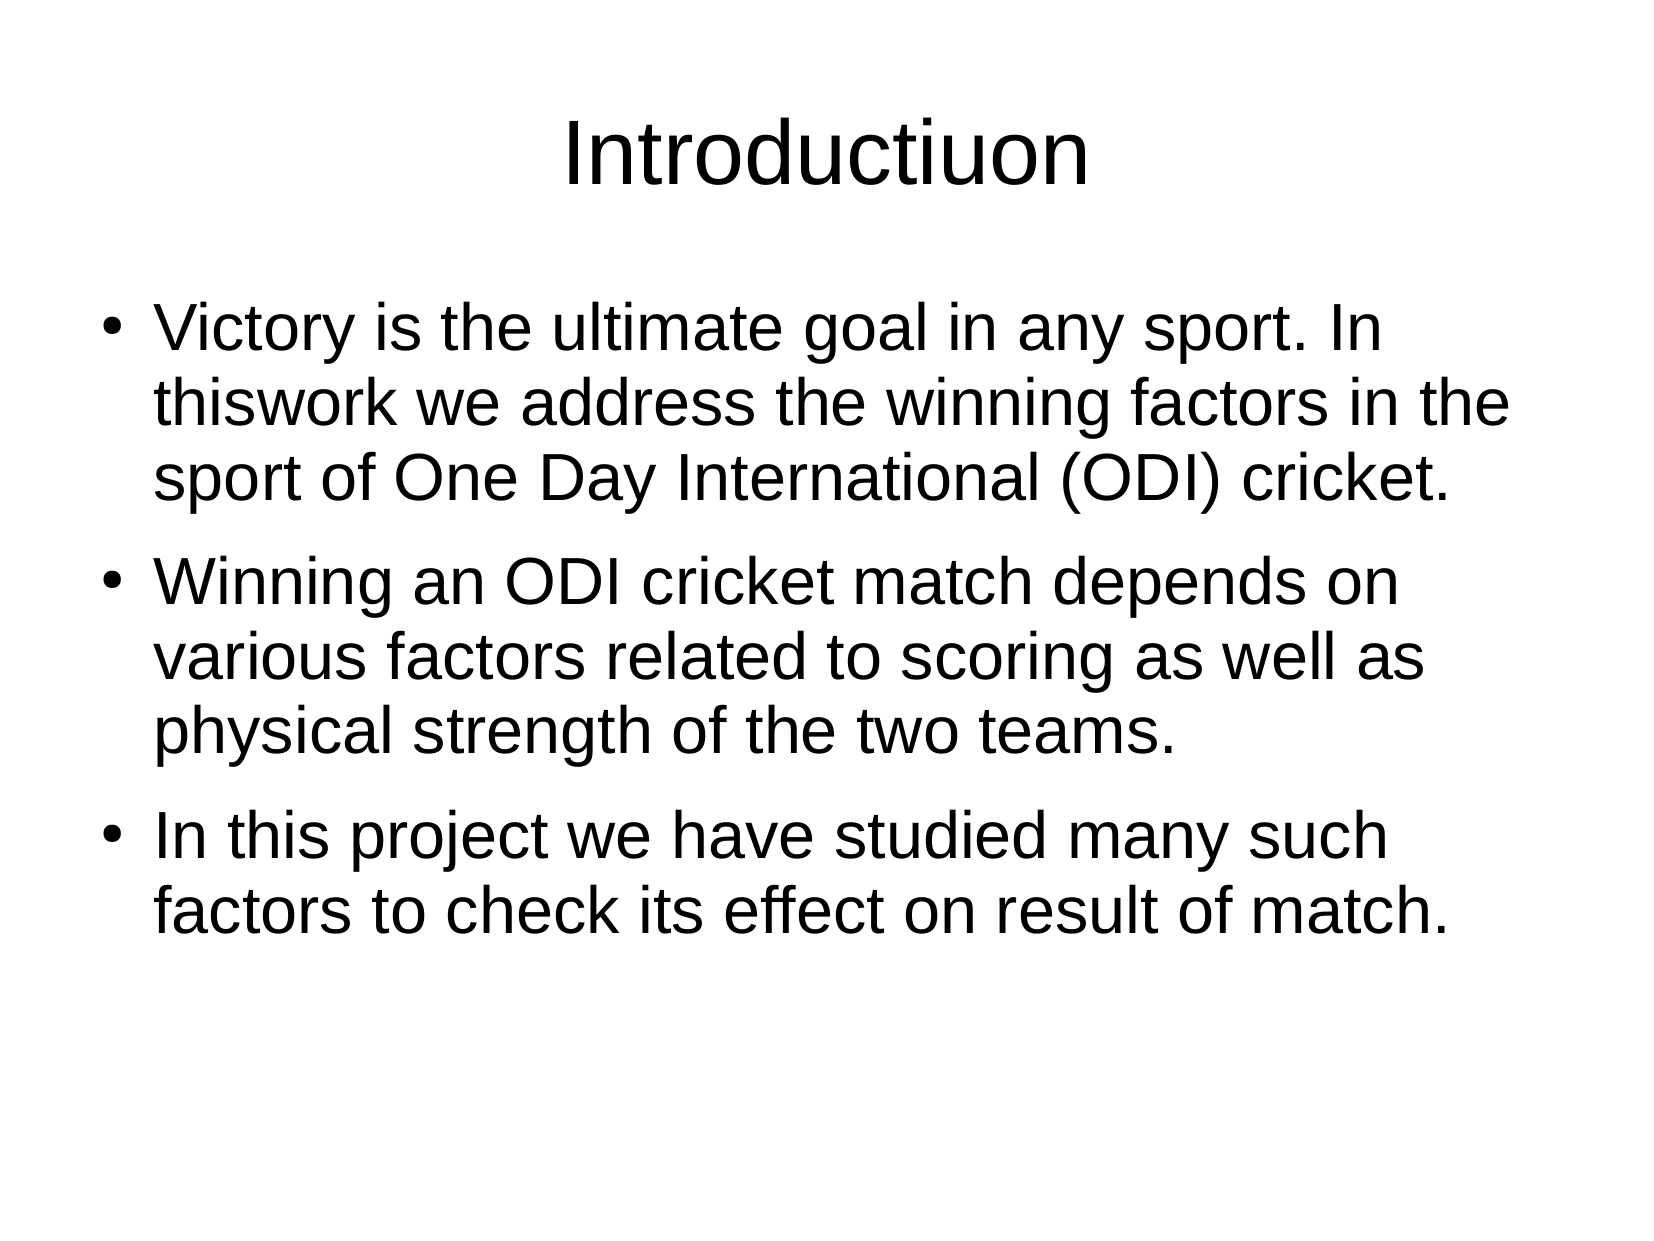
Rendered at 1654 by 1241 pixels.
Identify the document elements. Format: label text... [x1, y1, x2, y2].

title Introductiuon [82, 49, 1571, 257]
list Victory is the ultimate goal in any sport. In thiswork we address the winning factors in the sport of One Day International (ODI) cricket. Winning an ODI cricket match depends on various factors related to scoring as well as physical strength of the two teams. In this project we have studied many such factors to check its effect on result of match. [82, 290, 1571, 1010]
